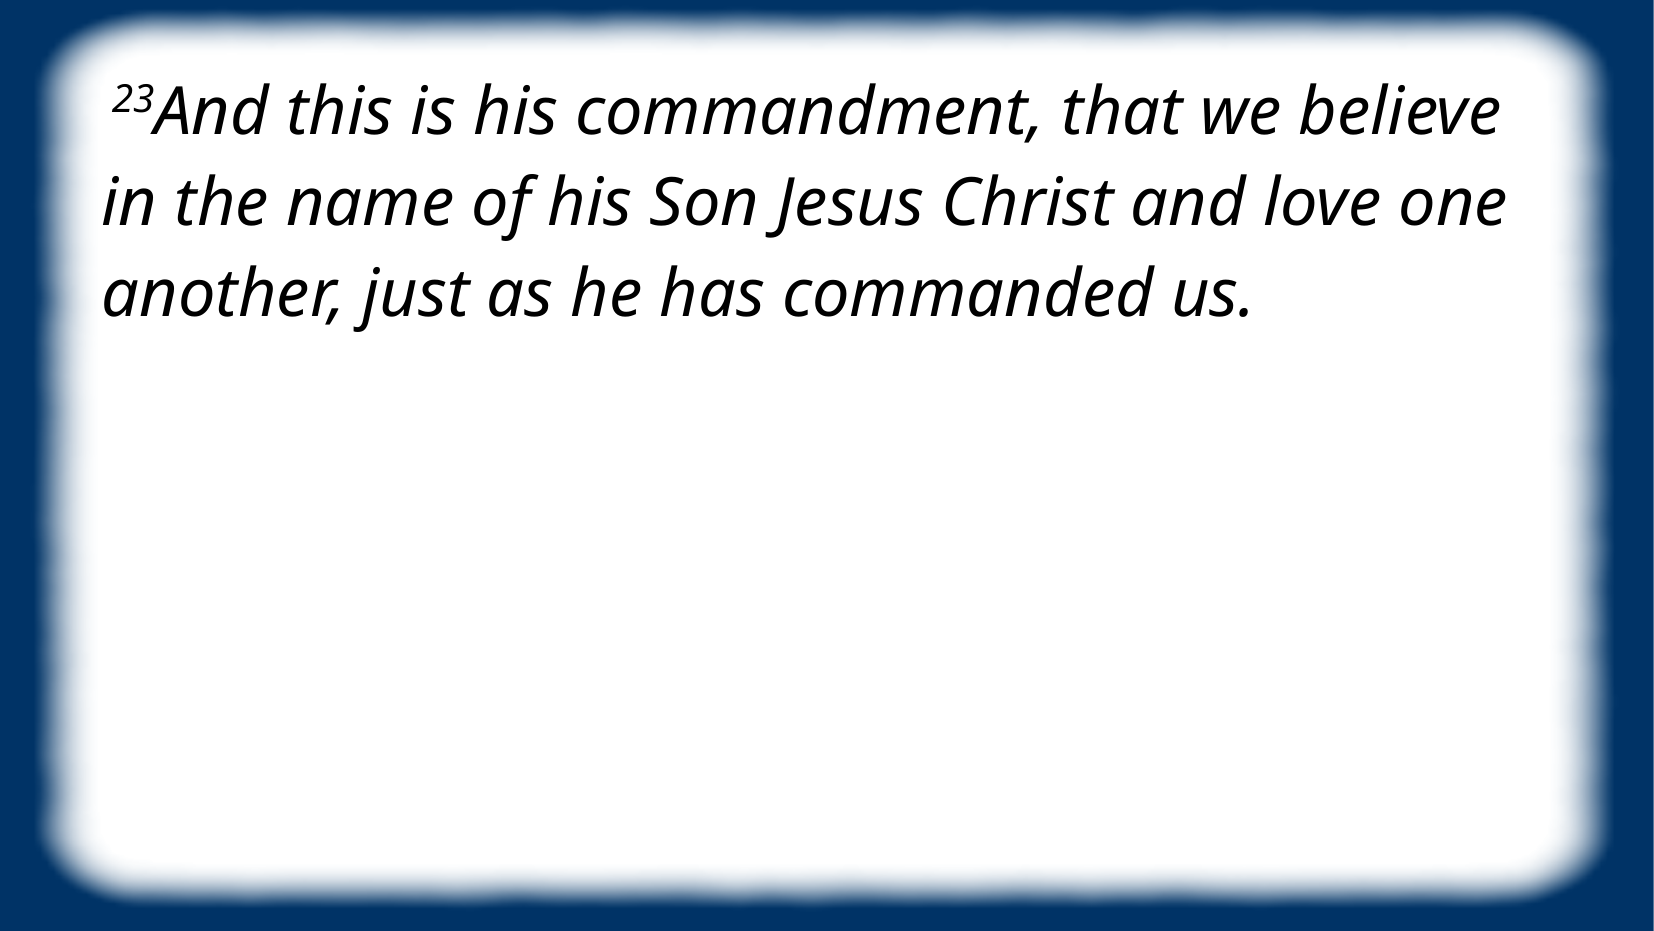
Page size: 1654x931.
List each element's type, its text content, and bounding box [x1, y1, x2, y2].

text_box 23And this is his commandment, that we believe in the name of his Son Jesus Christ and love one another, just as he has commanded us. [87, 55, 1543, 426]
picture [0, 0, 1654, 931]
